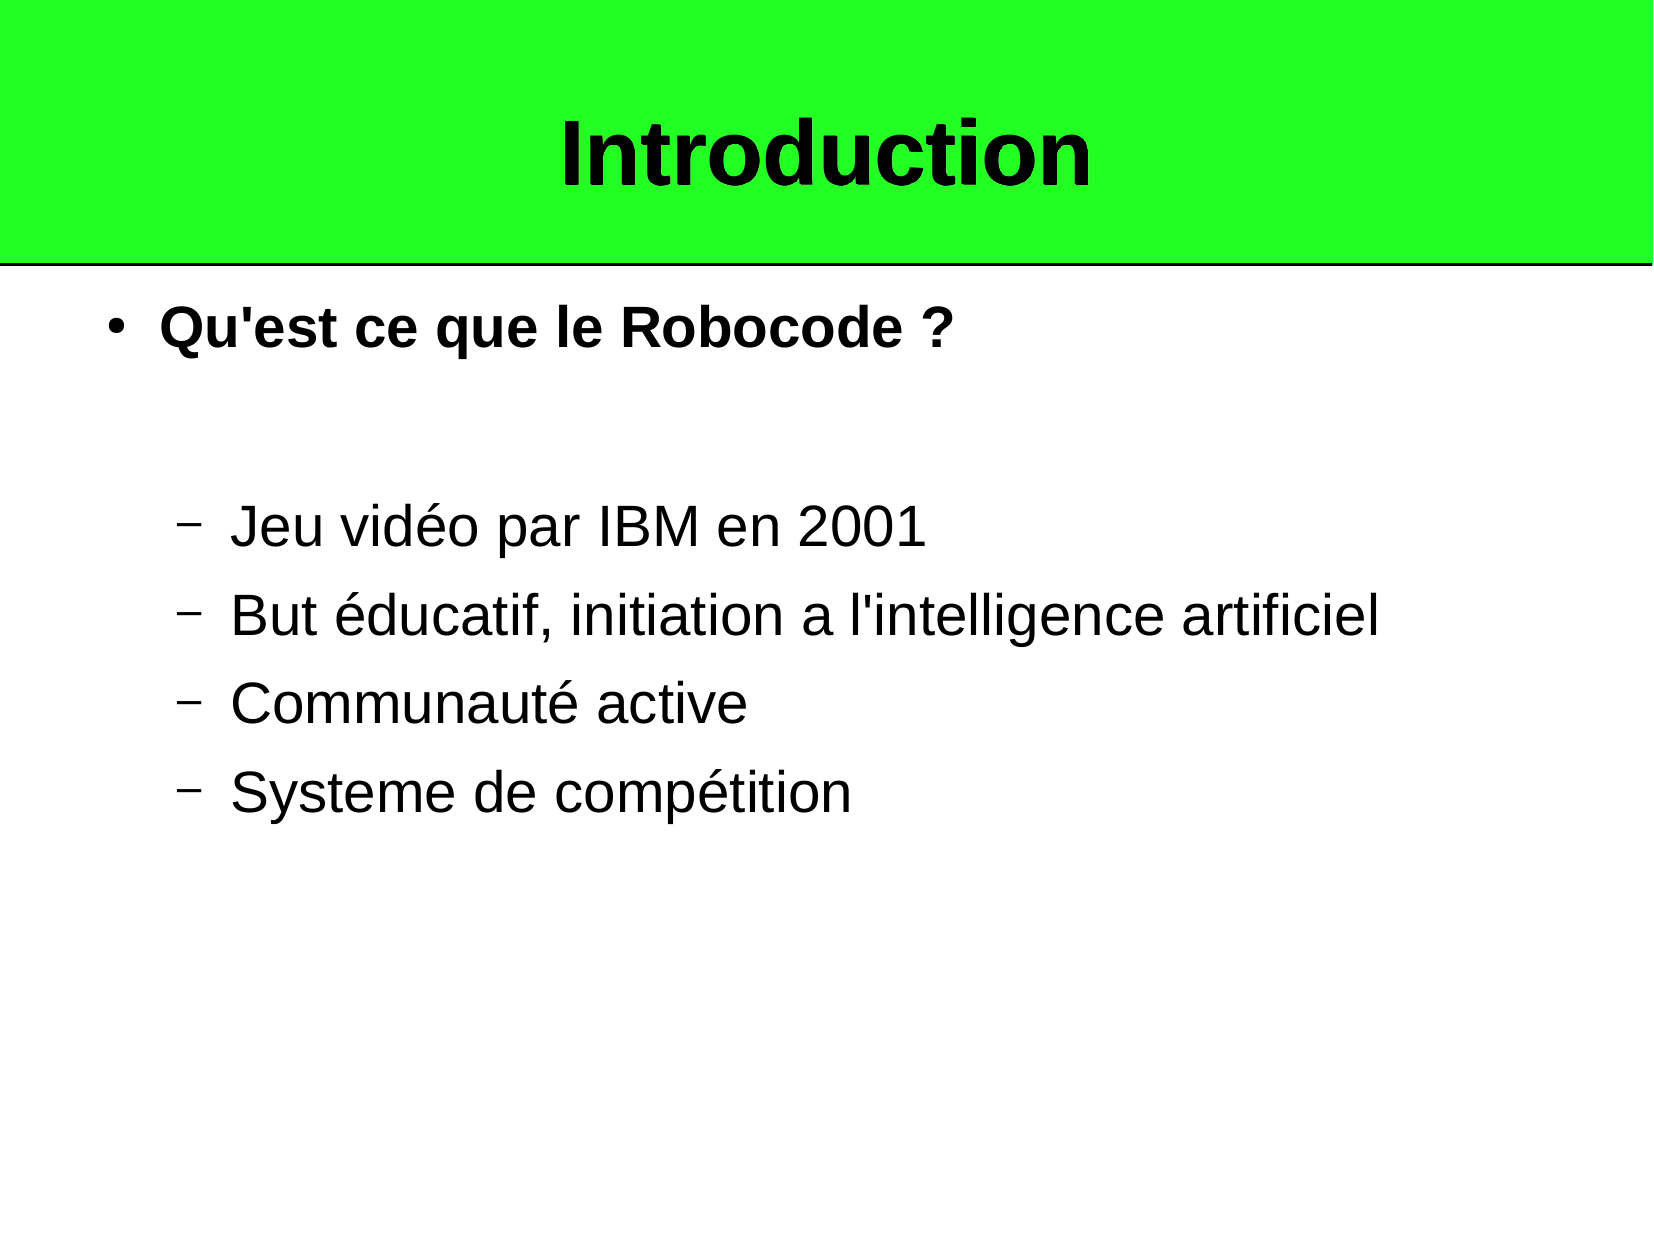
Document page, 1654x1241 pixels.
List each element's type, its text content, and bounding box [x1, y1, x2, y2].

text_box [0, 0, 1654, 266]
list Qu'est ce que le Robocode ? Jeu vidéo par IBM en 2001 But éducatif, initiation a l'intelligence artificiel Communauté active Systeme de compétition [88, 295, 1388, 826]
title Introduction [82, 49, 1571, 257]
